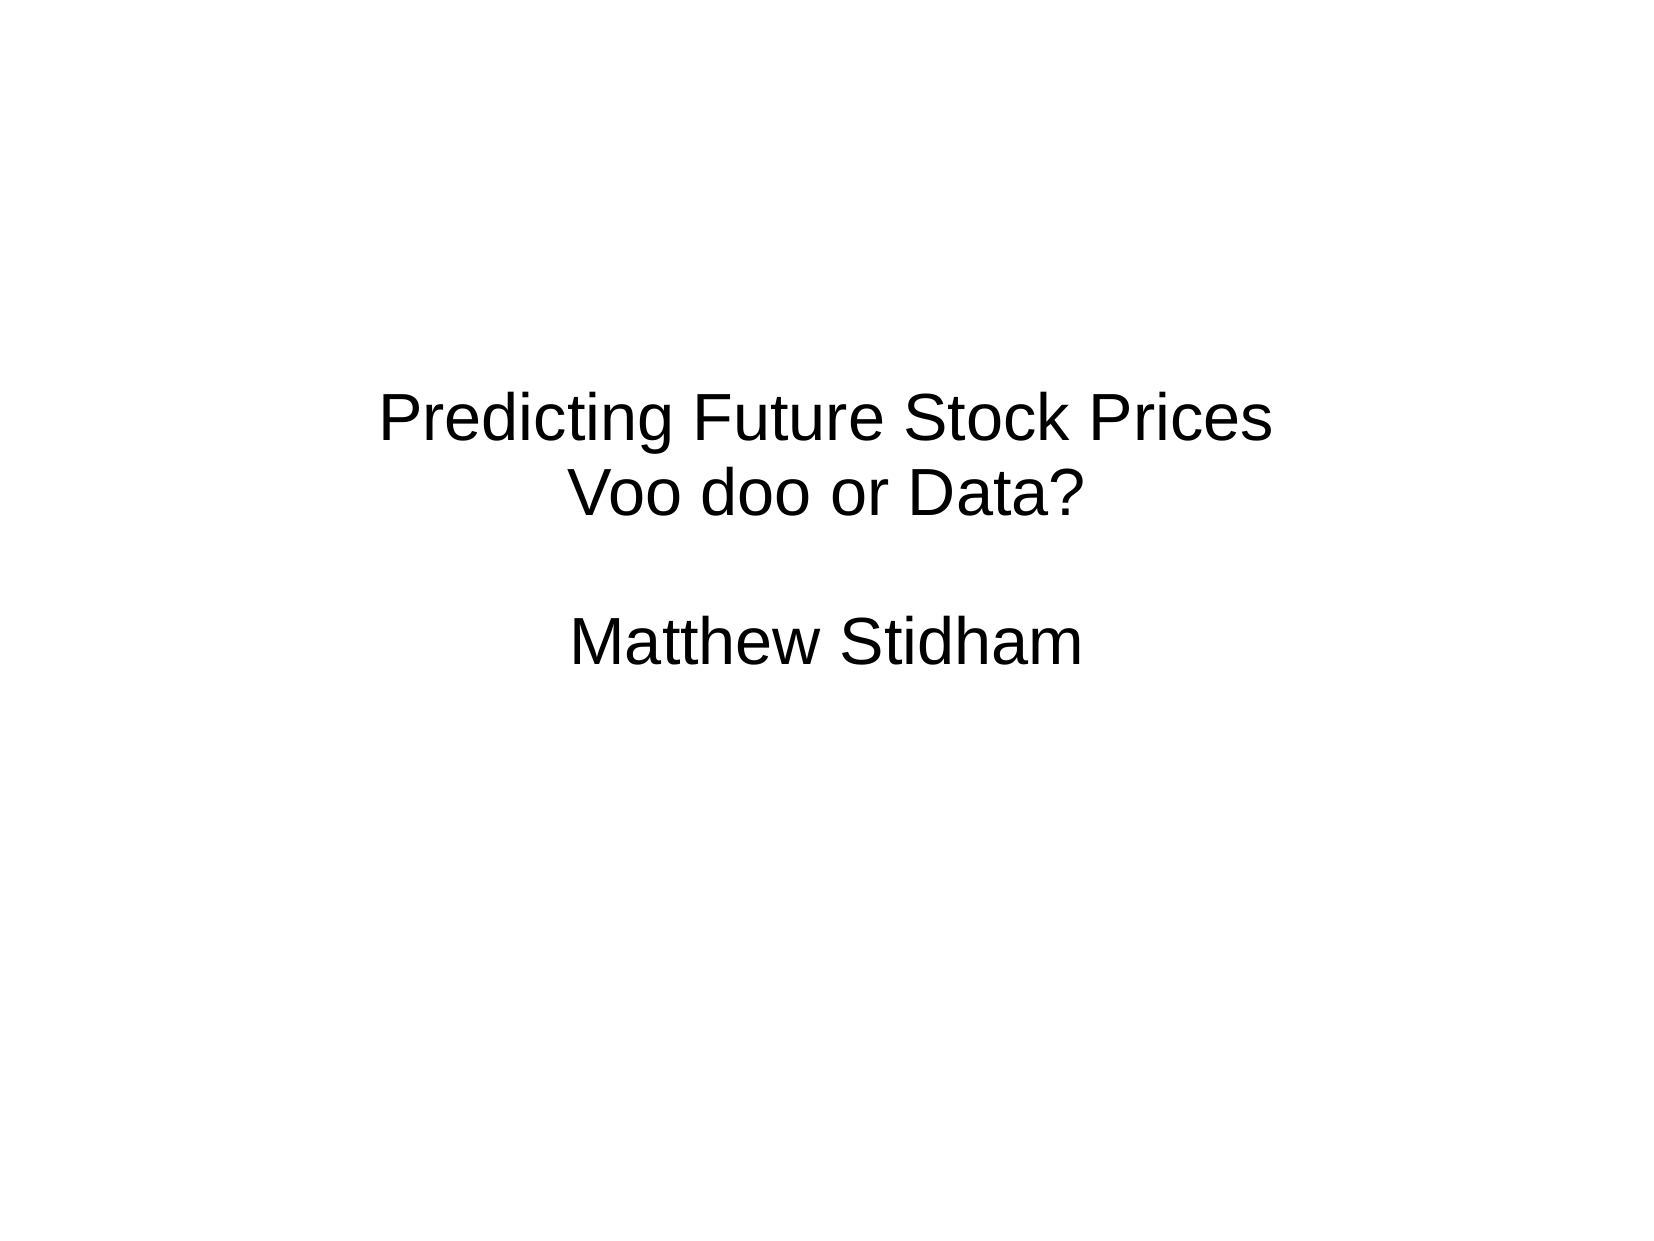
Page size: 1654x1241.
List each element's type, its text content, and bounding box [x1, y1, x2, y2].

subtitle Predicting Future Stock Prices Voo doo or Data? Matthew Stidham [82, 49, 1571, 1010]
